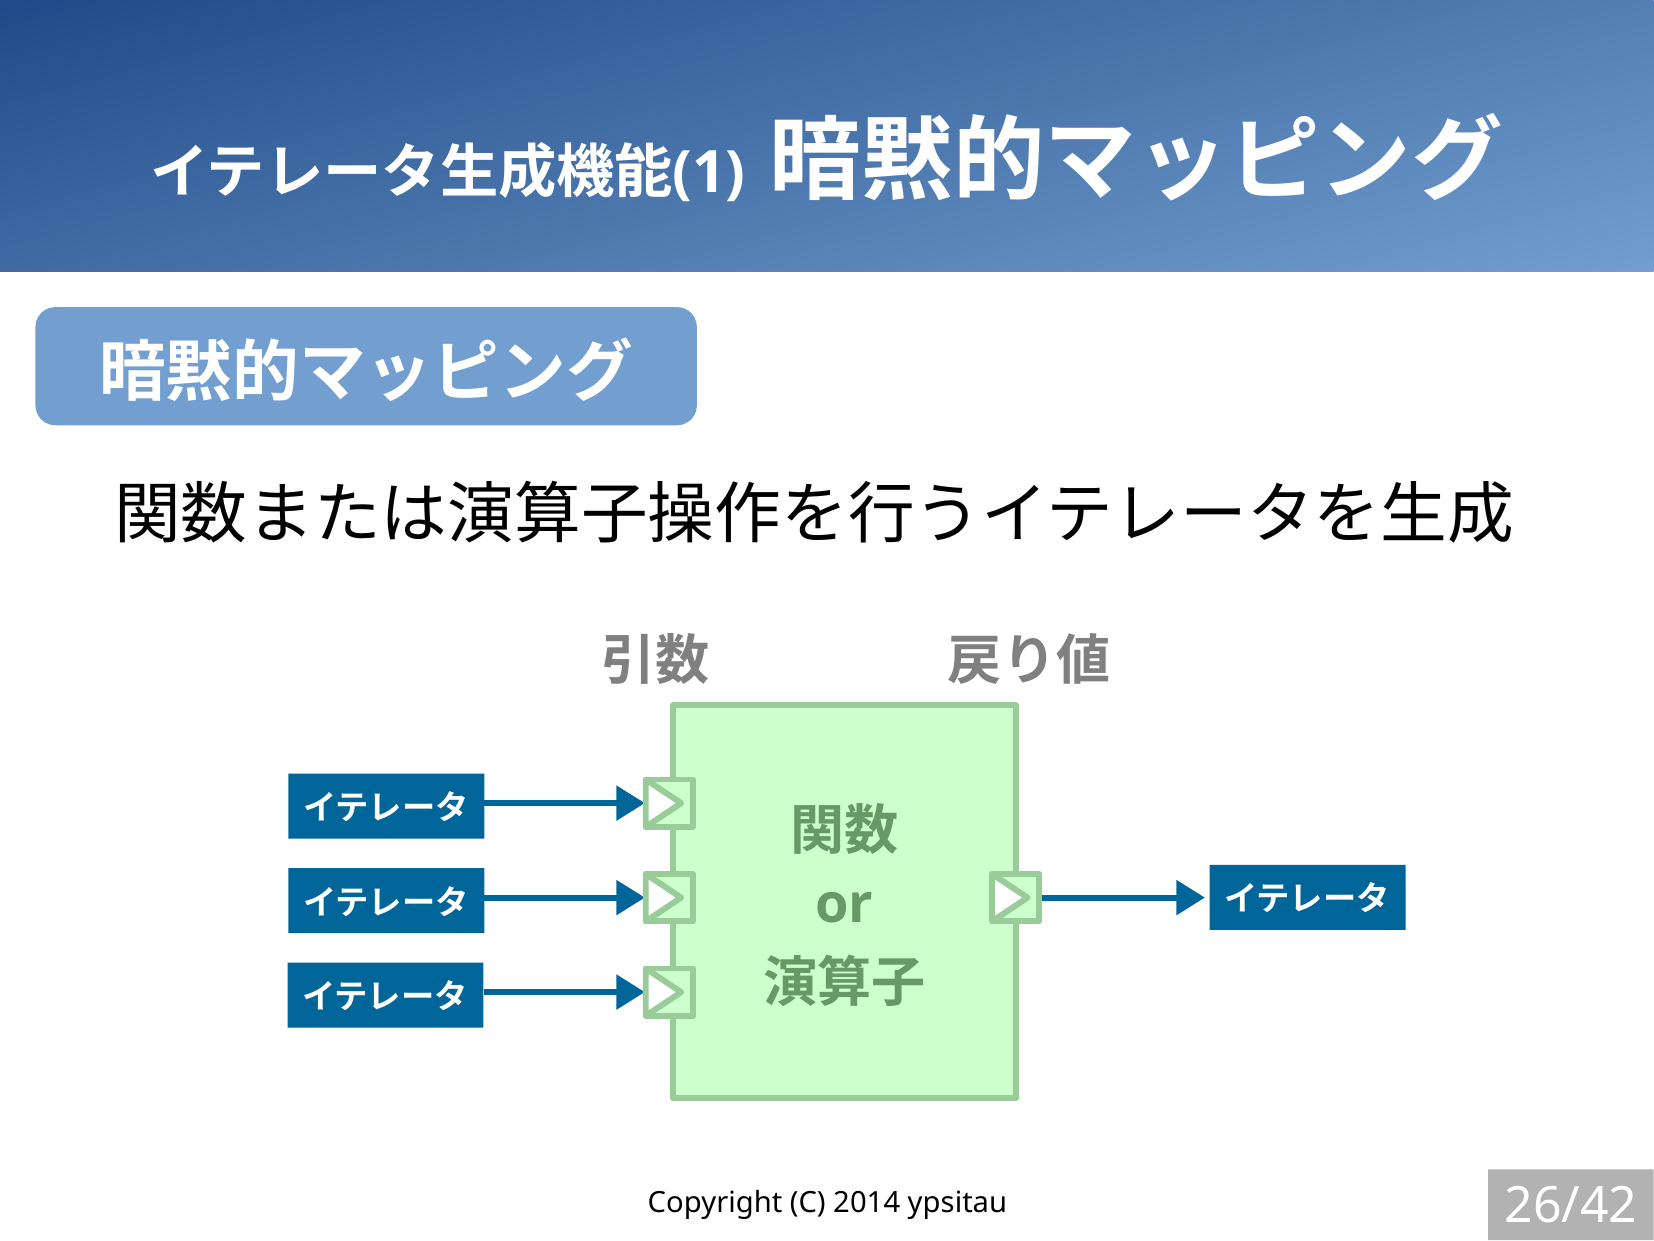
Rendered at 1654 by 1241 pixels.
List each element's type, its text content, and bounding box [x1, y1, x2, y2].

text_box 関数 or 演算子 [673, 705, 1016, 1099]
text_box イテレータ [1209, 864, 1406, 930]
text_box [645, 779, 694, 827]
text_box 暗黙的マッピング [35, 307, 697, 426]
text_box 引数 [586, 609, 725, 706]
text_box [992, 874, 1040, 922]
text_box 関数または演算子操作を行うイテレータを生成 [99, 452, 1531, 567]
text_box 戻り値 [933, 609, 1126, 706]
text_box [645, 968, 694, 1016]
text_box イテレータ [288, 773, 485, 839]
title イテレータ生成機能(1) 暗黙的マッピング [82, 49, 1571, 257]
text_box イテレータ [287, 962, 484, 1028]
text_box [645, 874, 694, 922]
text_box イテレータ [288, 868, 485, 934]
